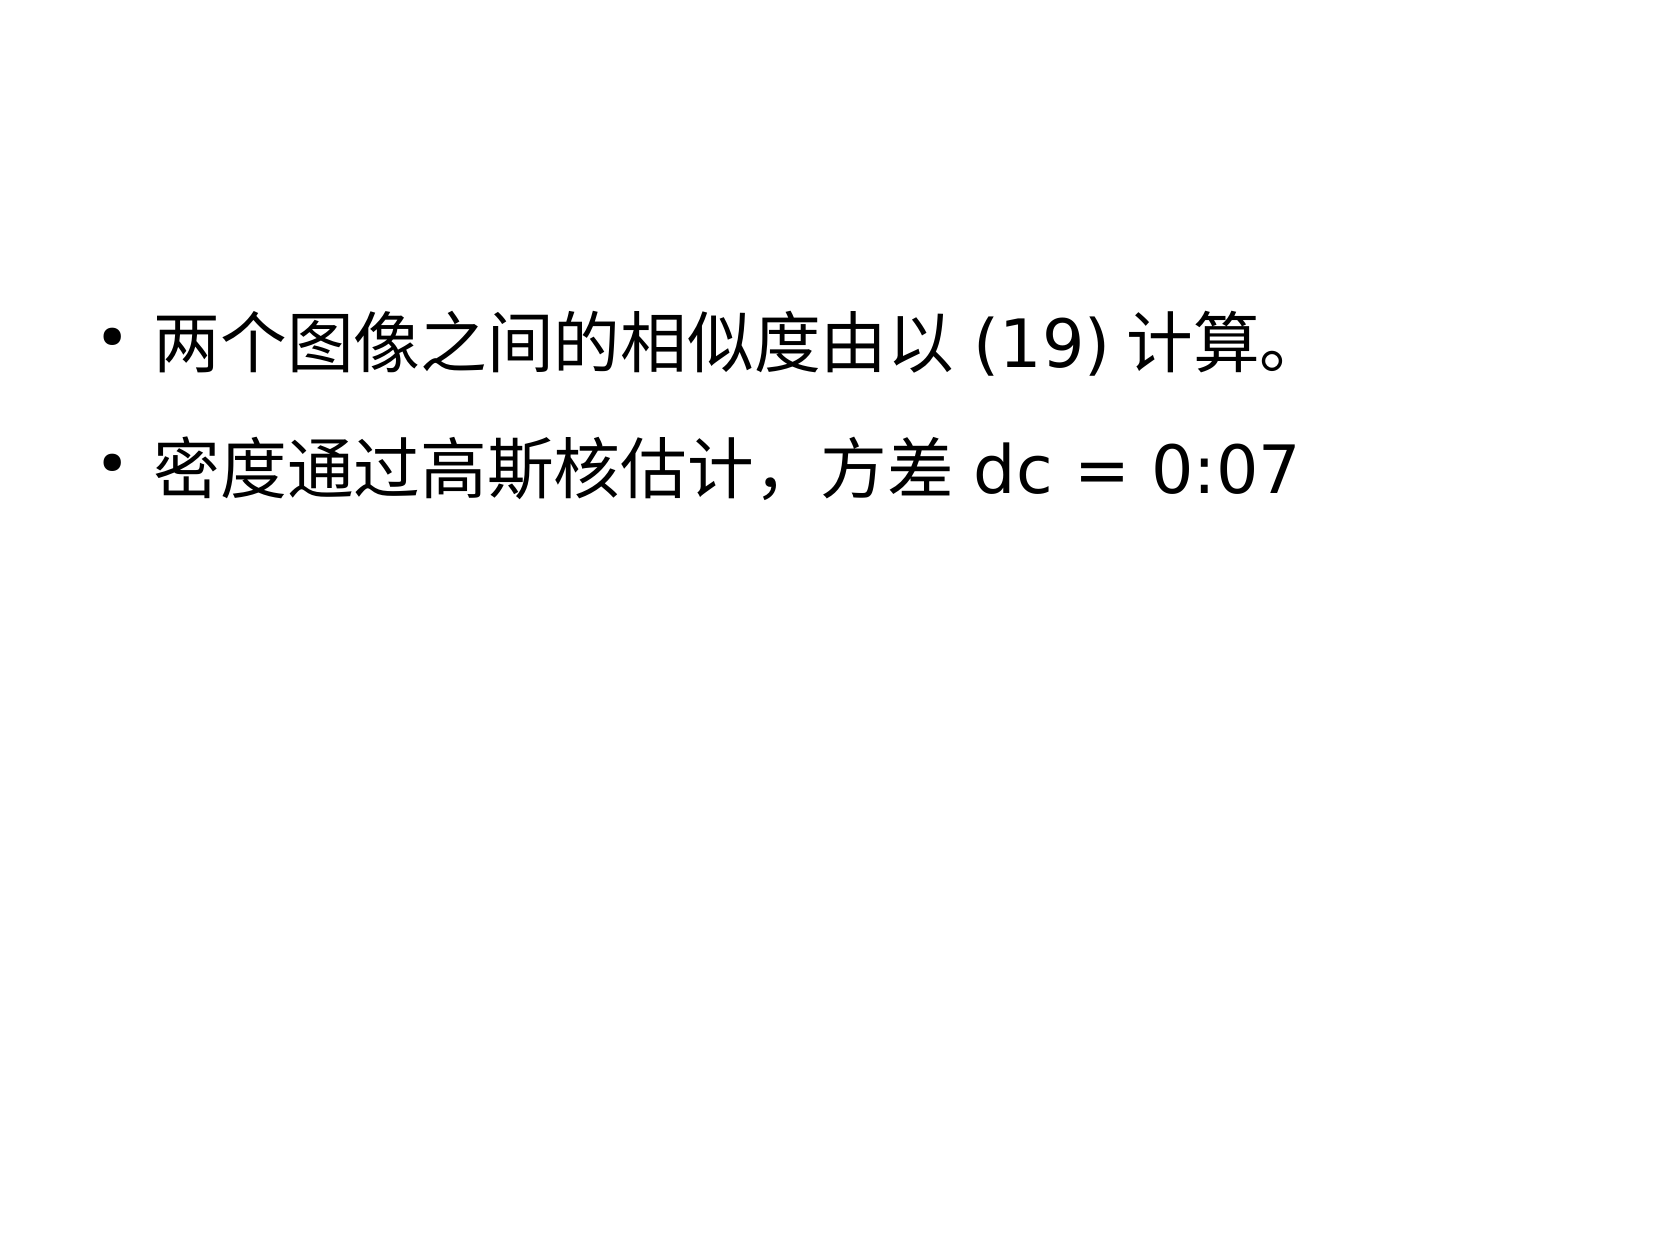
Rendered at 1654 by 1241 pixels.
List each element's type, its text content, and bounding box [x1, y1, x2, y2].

list 两个图像之间的相似度由以(19)计算。 密度通过高斯核估计，方差dc = 0:07 [82, 290, 1571, 1010]
